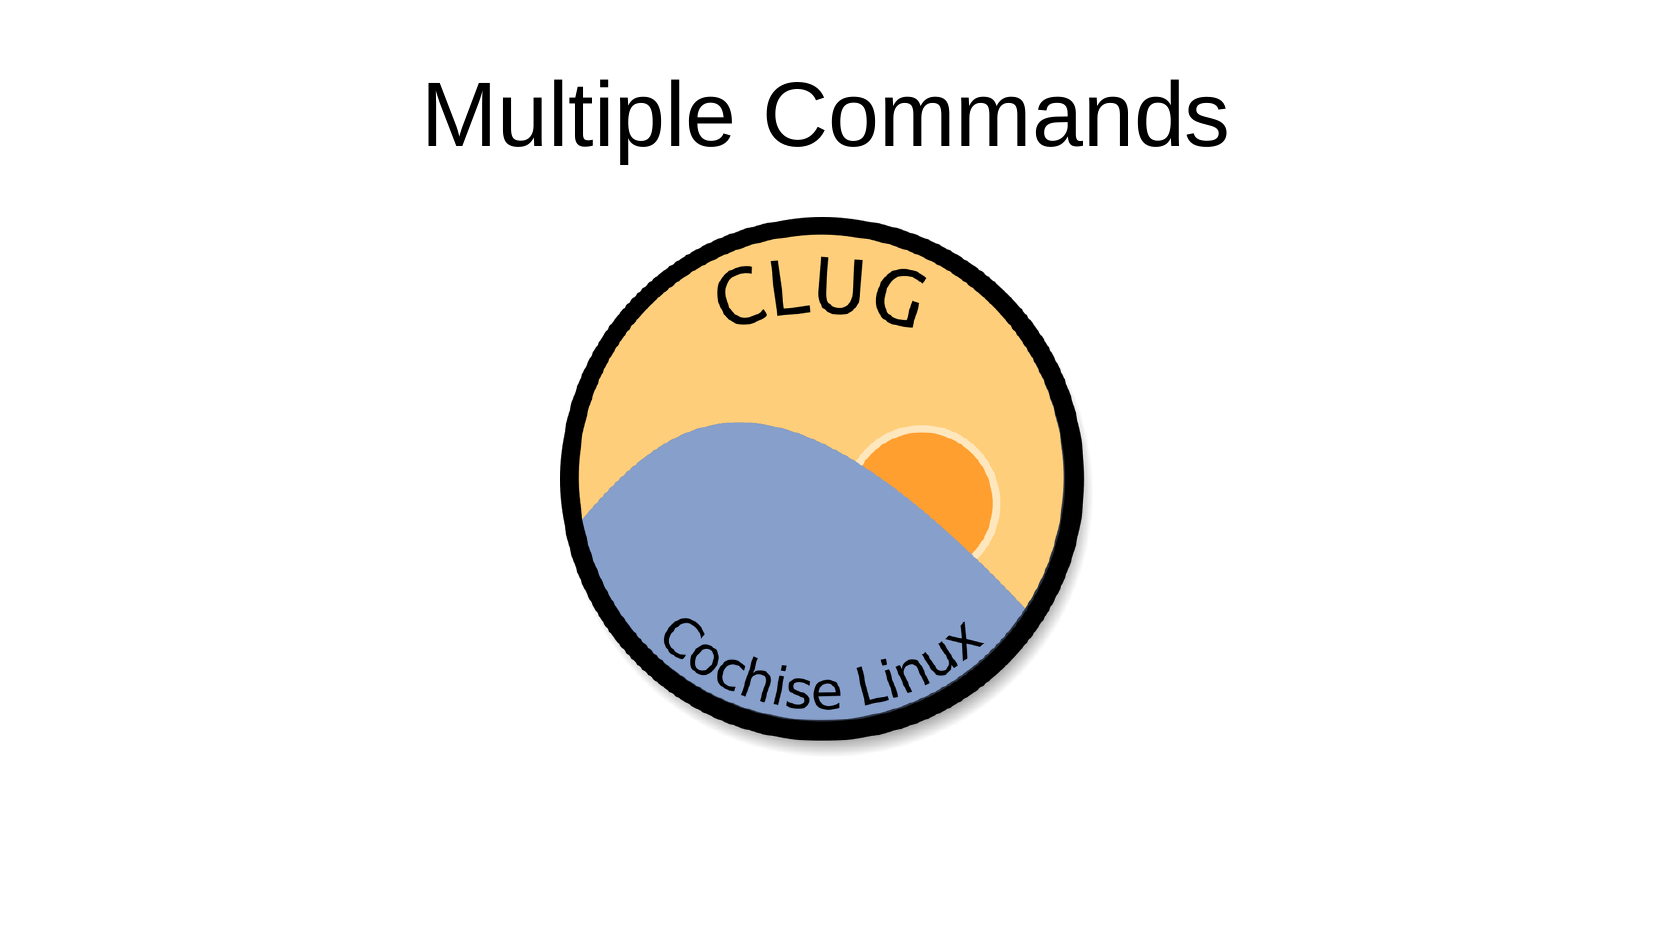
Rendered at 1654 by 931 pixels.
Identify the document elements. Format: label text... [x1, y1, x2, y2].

picture [560, 217, 1093, 758]
title Multiple Commands [82, 37, 1571, 193]
